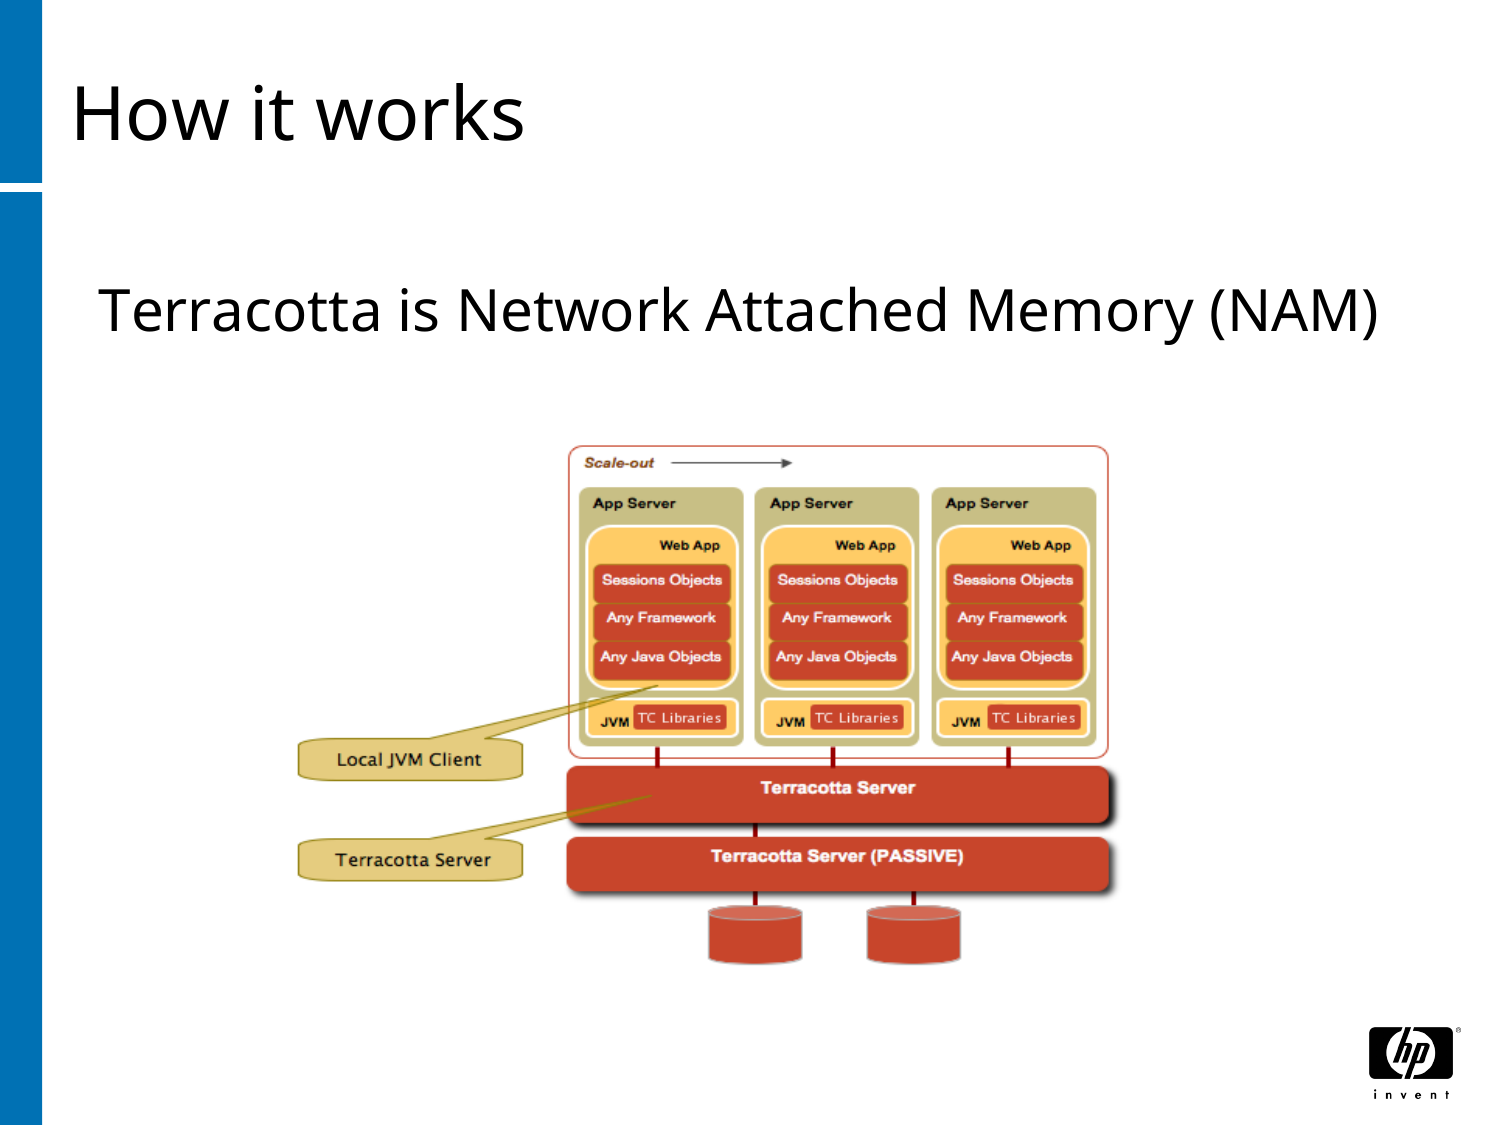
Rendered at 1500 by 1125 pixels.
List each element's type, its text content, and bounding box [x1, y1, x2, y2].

picture [1369, 1027, 1461, 1099]
subtitle Terracotta is Network Attached Memory (NAM) [60, 206, 1418, 414]
title How it works [70, 26, 1423, 199]
picture [295, 440, 1123, 975]
